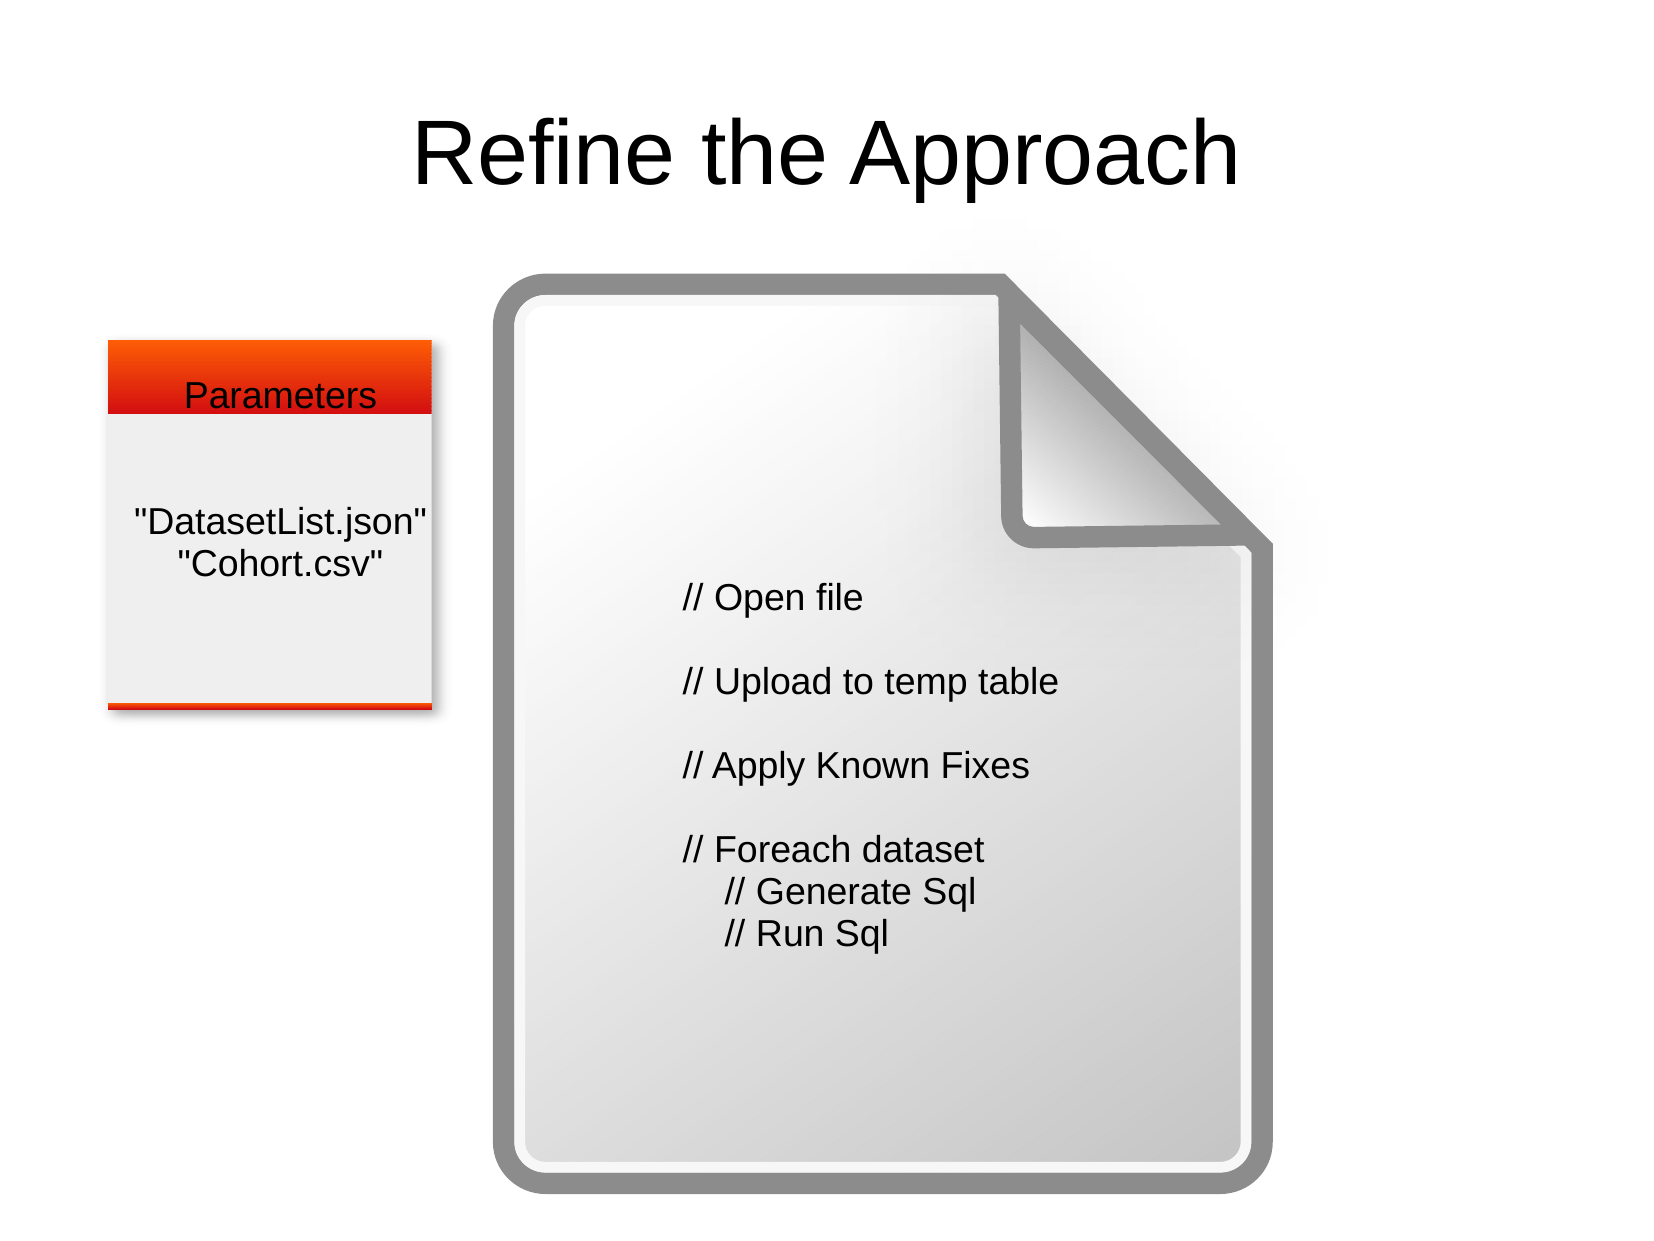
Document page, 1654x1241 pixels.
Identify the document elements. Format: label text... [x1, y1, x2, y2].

title Refine the Approach [82, 49, 1571, 257]
picture [88, 147, 1447, 1241]
